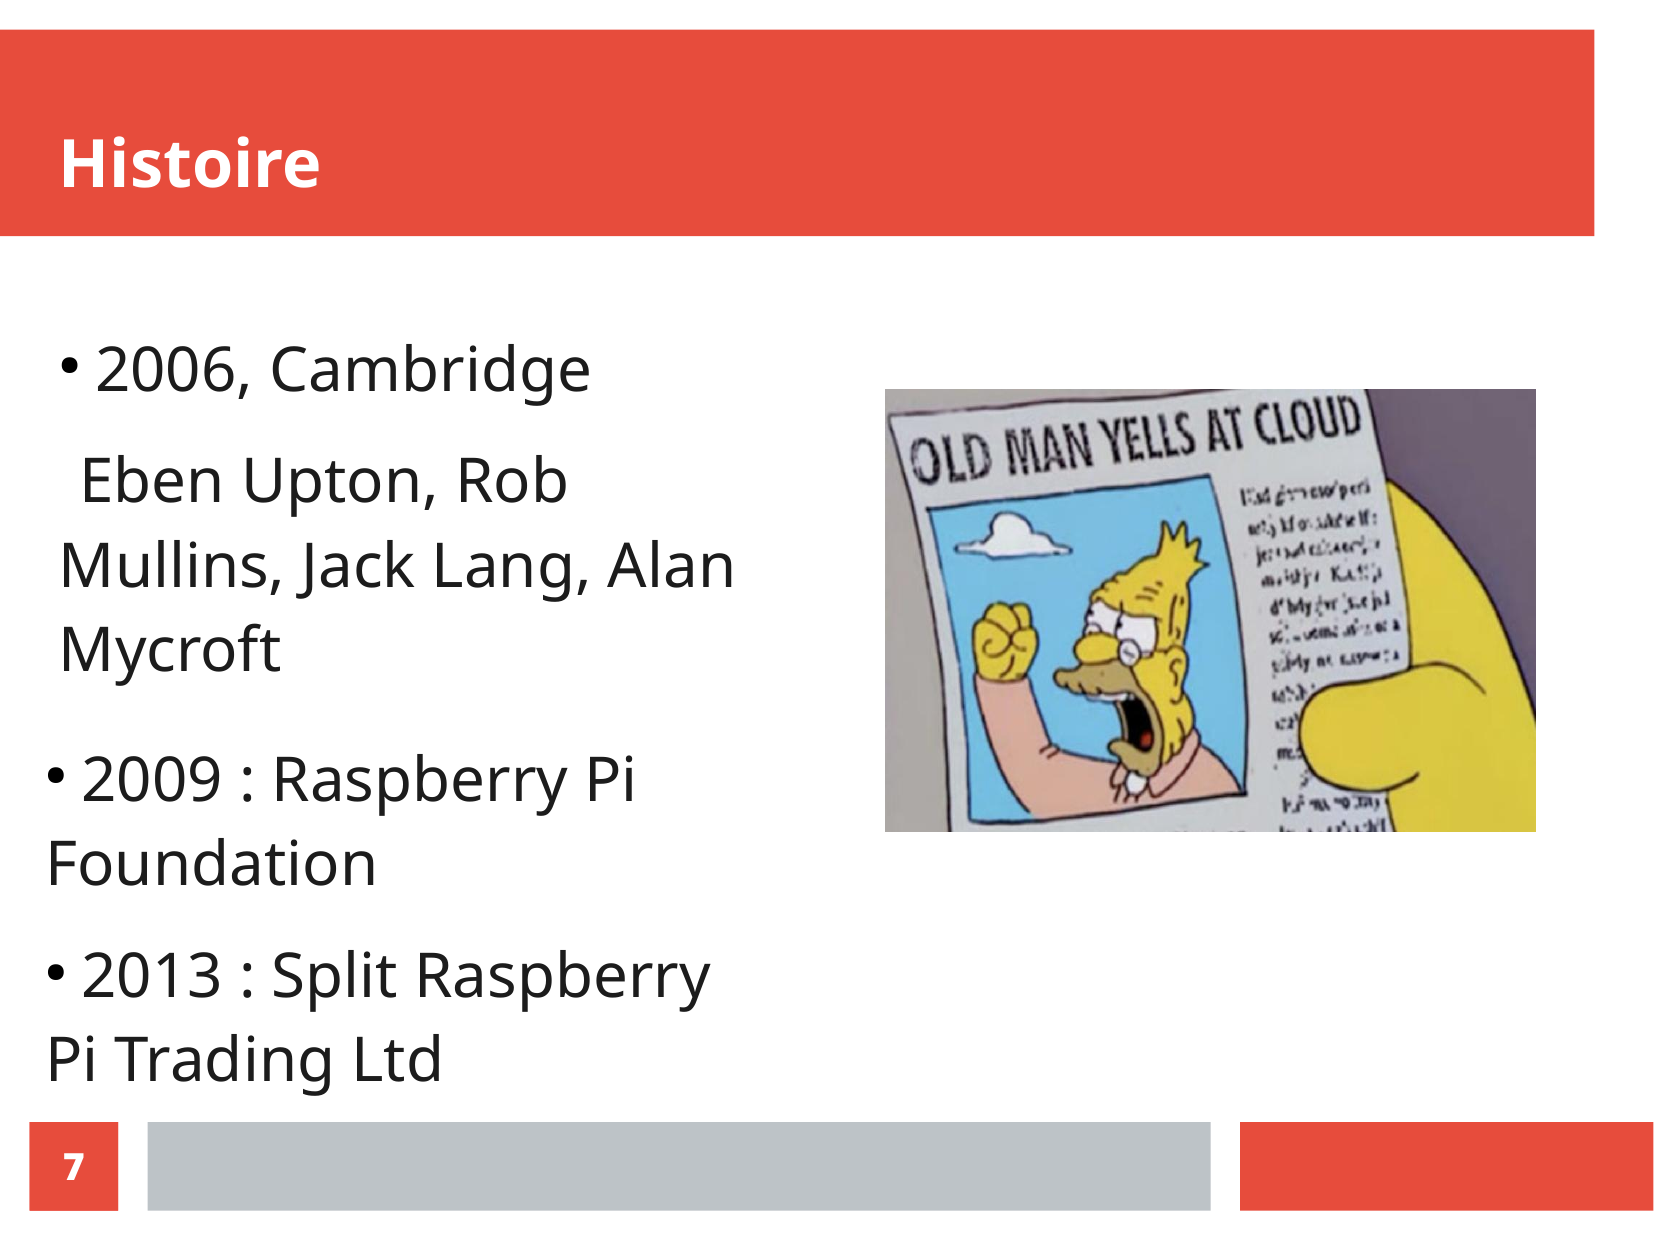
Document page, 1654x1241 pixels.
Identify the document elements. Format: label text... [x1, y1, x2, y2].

picture [885, 389, 1536, 832]
list 2006, Cambridge Eben Upton, Rob Mullins, Jack Lang, Alan Mycroft [59, 324, 794, 691]
list 2009 : Raspberry Pi Foundation 2013 : Split Raspberry Pi Trading Ltd [45, 735, 781, 1102]
title Histoire [59, 59, 1595, 207]
